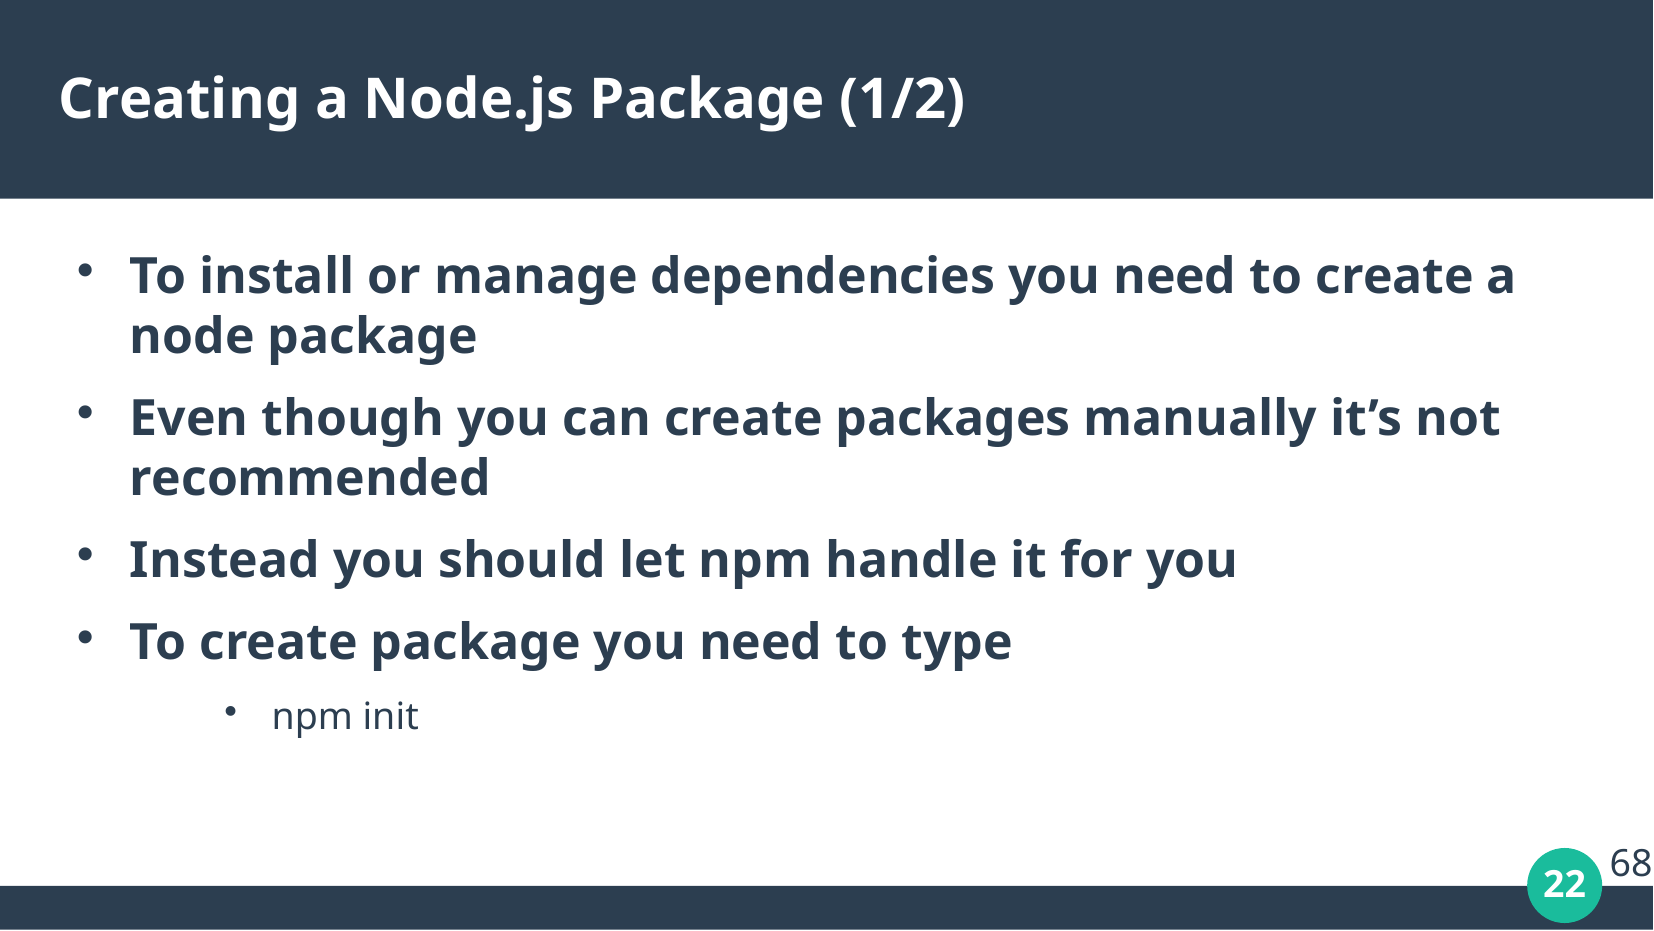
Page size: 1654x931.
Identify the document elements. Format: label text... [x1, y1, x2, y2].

title Creating a Node.js Package (1/2) [59, 37, 1594, 155]
list To install or manage dependencies you need to create a node package Even though you can create packages manually it’s not recommended Instead you should let npm handle it for you To create package you need to type npm init [59, 243, 1594, 864]
text_box 68 [1588, 830, 1654, 899]
